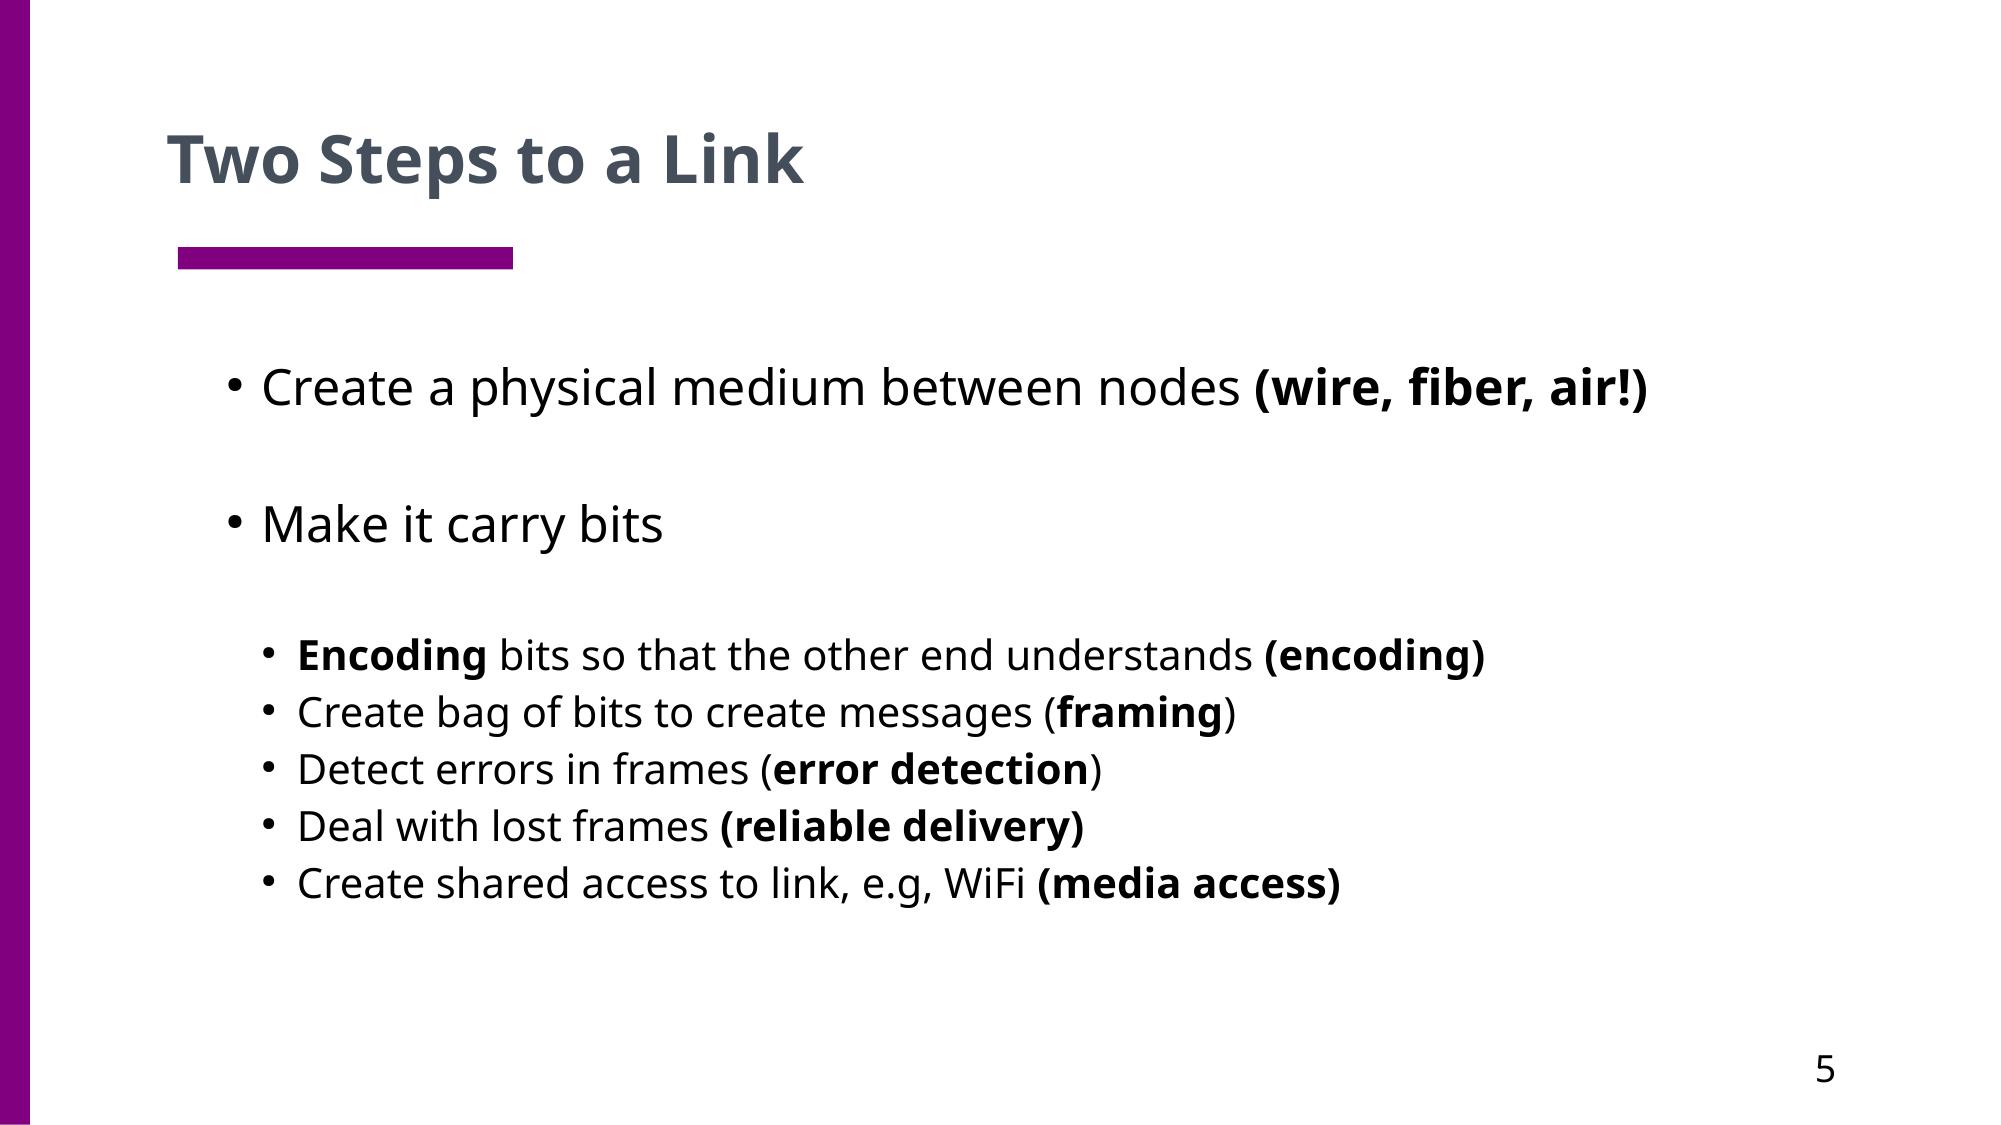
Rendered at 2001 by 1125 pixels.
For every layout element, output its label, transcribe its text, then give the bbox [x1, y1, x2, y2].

text_box Create a physical medium between nodes (wire, fiber, air!) Make it carry bits Encoding bits so that the other end understands (encoding) Create bag of bits to create messages (framing) Detect errors in frames (error detection) Deal with lost frames (reliable delivery) Create shared access to link, e.g, WiFi (media access) [211, 345, 1815, 836]
text_box Two Steps to a Link [151, 0, 1849, 212]
